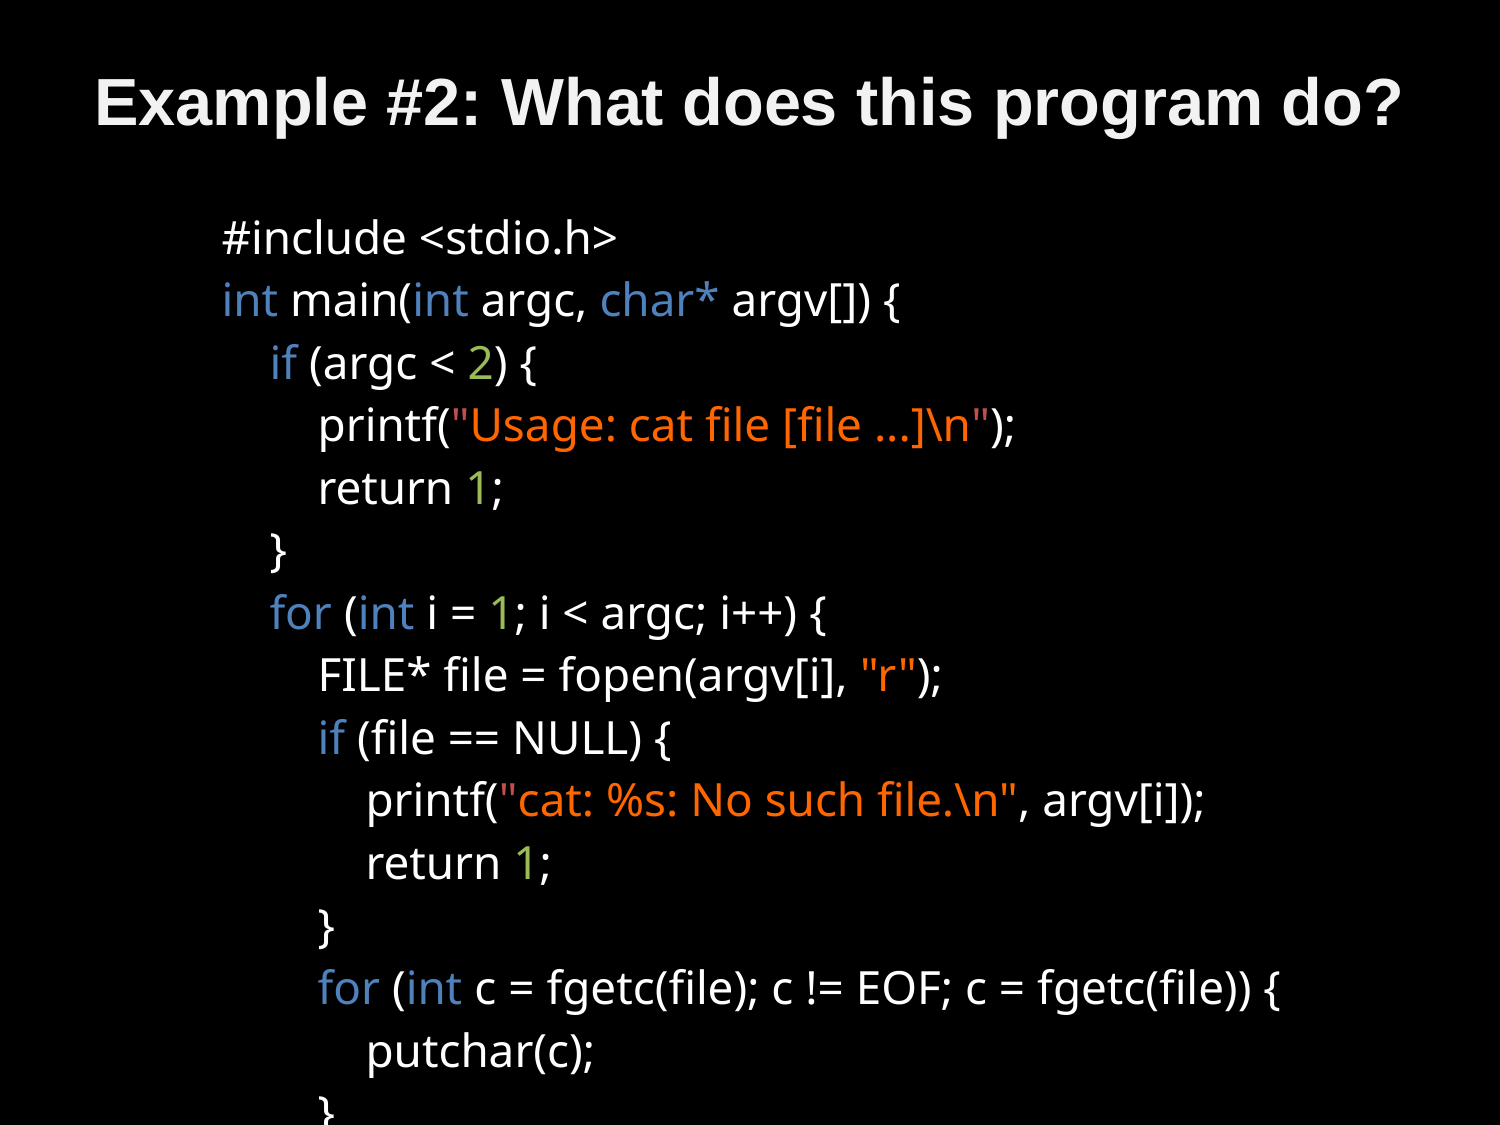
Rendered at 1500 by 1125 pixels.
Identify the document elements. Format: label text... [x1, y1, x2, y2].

text_box Example #2: What does this program do? [7, 0, 1493, 198]
text_box #include <stdio.h> int main(int argc, char* argv[]) { if (argc < 2) { printf("Usage: cat file [file ...]\n"); return 1; } for (int i = 1; i < argc; i++) { FILE* file = fopen(argv[i], "r"); if (file == NULL) { printf("cat: %s: No such file.\n", argv[i]); return 1; } for (int c = fgetc(file); c != EOF; c = fgetc(file)) { putchar(c); } fclose(file); } return 0; } [206, 198, 1297, 1125]
